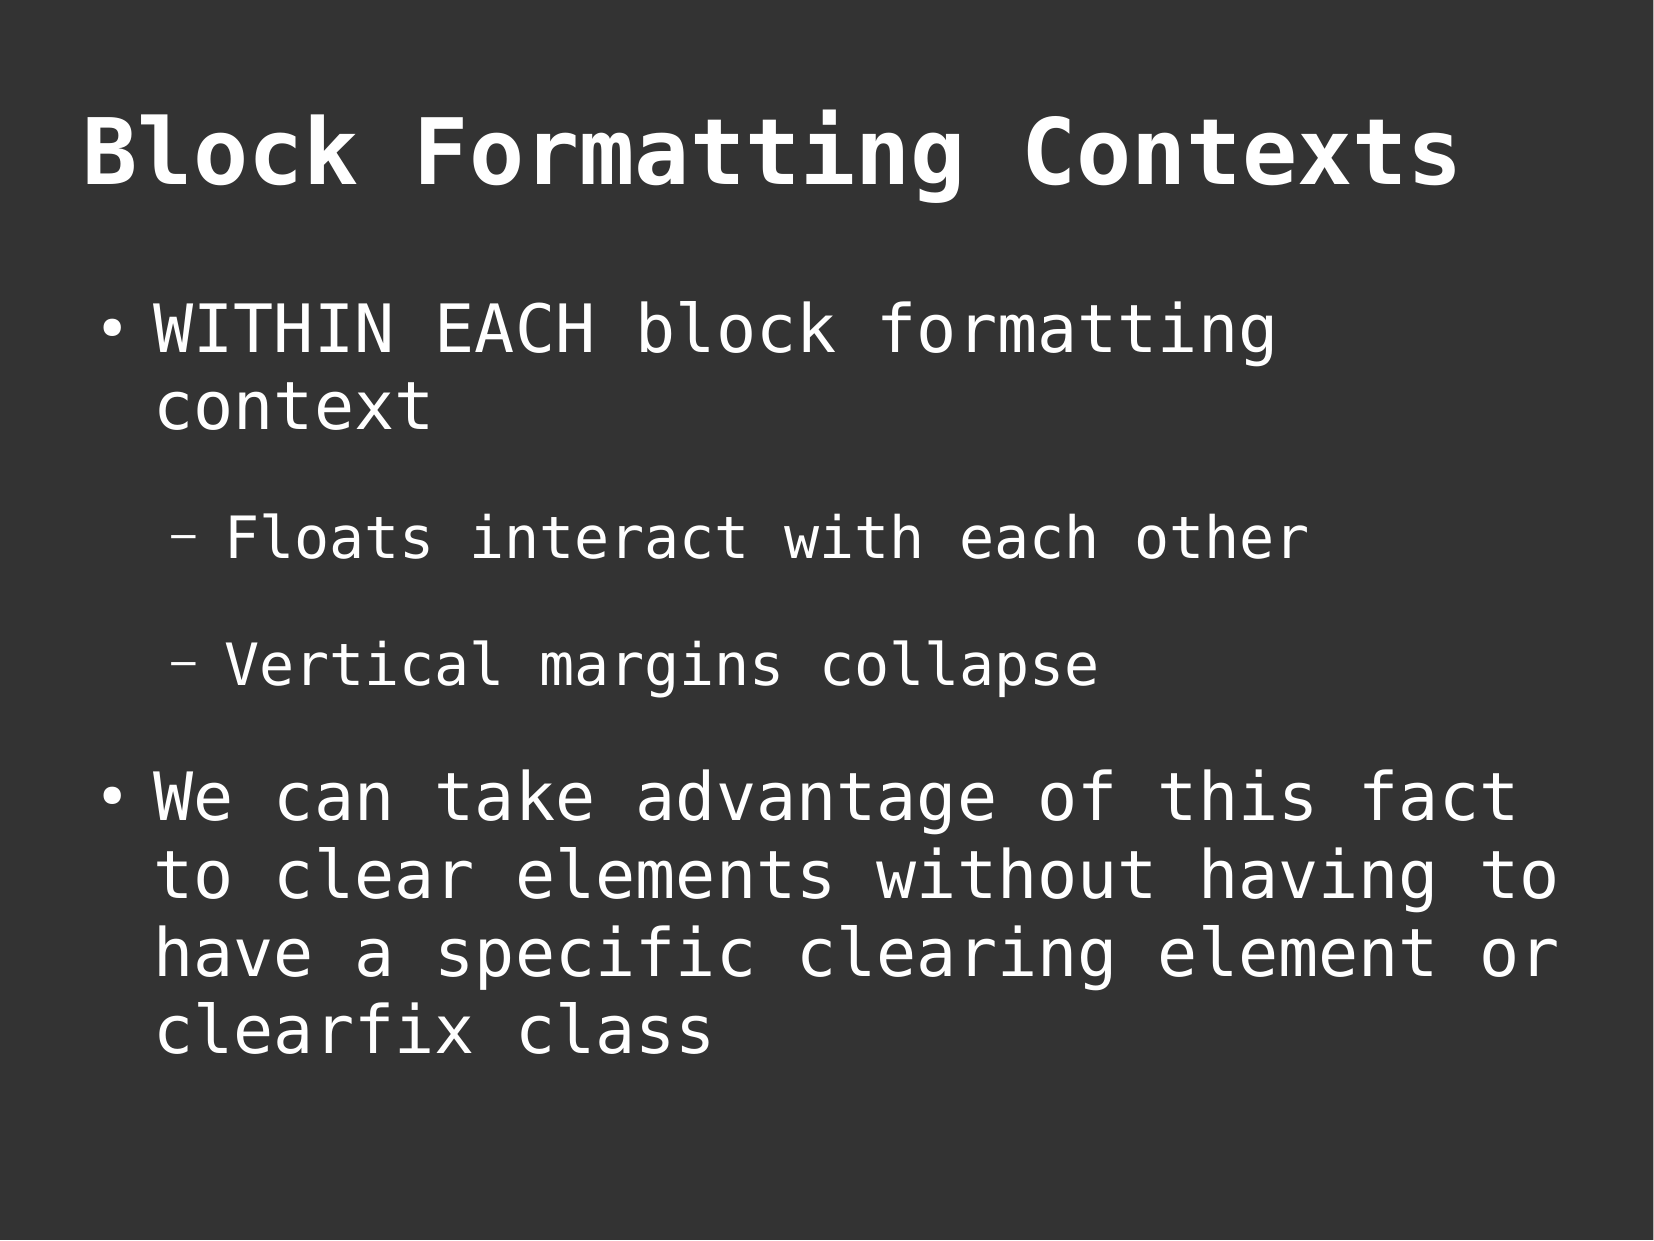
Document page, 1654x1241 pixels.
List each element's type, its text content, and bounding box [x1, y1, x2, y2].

list WITHIN EACH block formatting context Floats interact with each other Vertical margins collapse We can take advantage of this fact to clear elements without having to have a specific clearing element or clearfix class [82, 290, 1571, 1182]
title Block Formatting Contexts [82, 49, 1571, 257]
